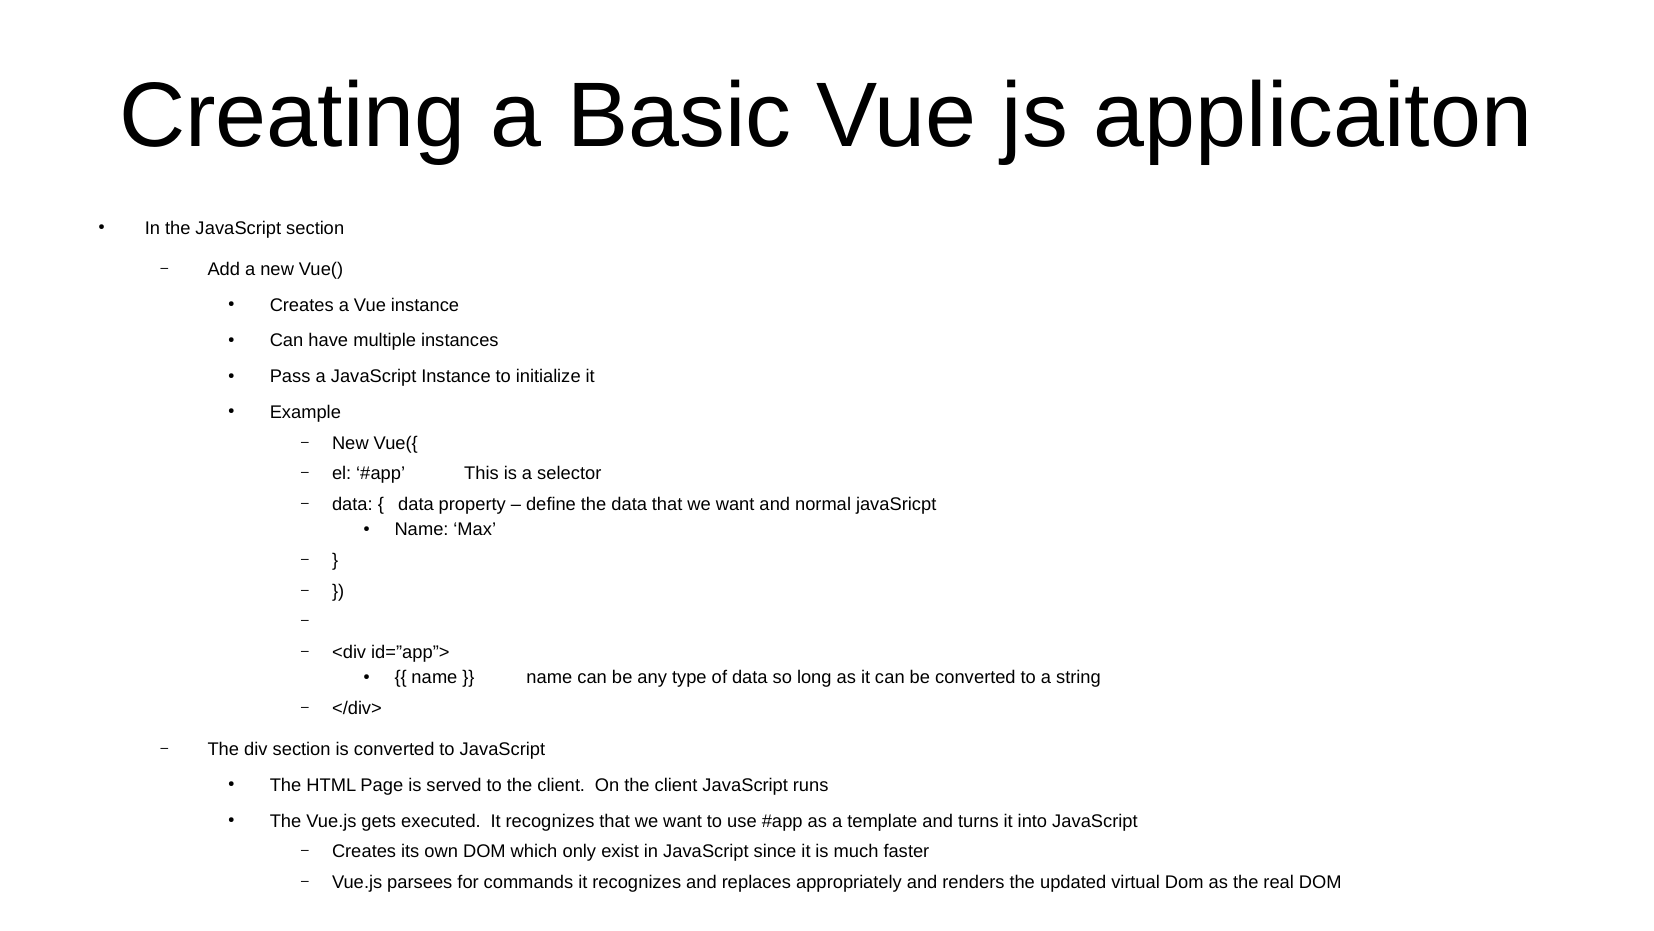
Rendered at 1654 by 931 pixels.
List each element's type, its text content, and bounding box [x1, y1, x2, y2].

title Creating a Basic Vue js applicaiton [82, 37, 1571, 193]
list In the JavaScript section Add a new Vue() Creates a Vue instance Can have multiple instances Pass a JavaScript Instance to initialize it Example New Vue({ el: ‘#app’ This is a selector data: { data property – define the data that we want and normal javaSricpt Name: ‘Max’ } }) <div id=”app”> {{ name }} name can be any type of data so long as it can be converted to a string </div> The div section is converted to JavaScript The HTML Page is served to the client. On the client JavaScript runs The Vue.js gets executed. It recognizes that we want to use #app as a template and turns it into JavaScript Creates its own DOM which only exist in JavaScript since it is much faster Vue.js parsees for commands it recognizes and replaces appropriately and renders the updated virtual Dom as the real DOM [82, 217, 1576, 901]
